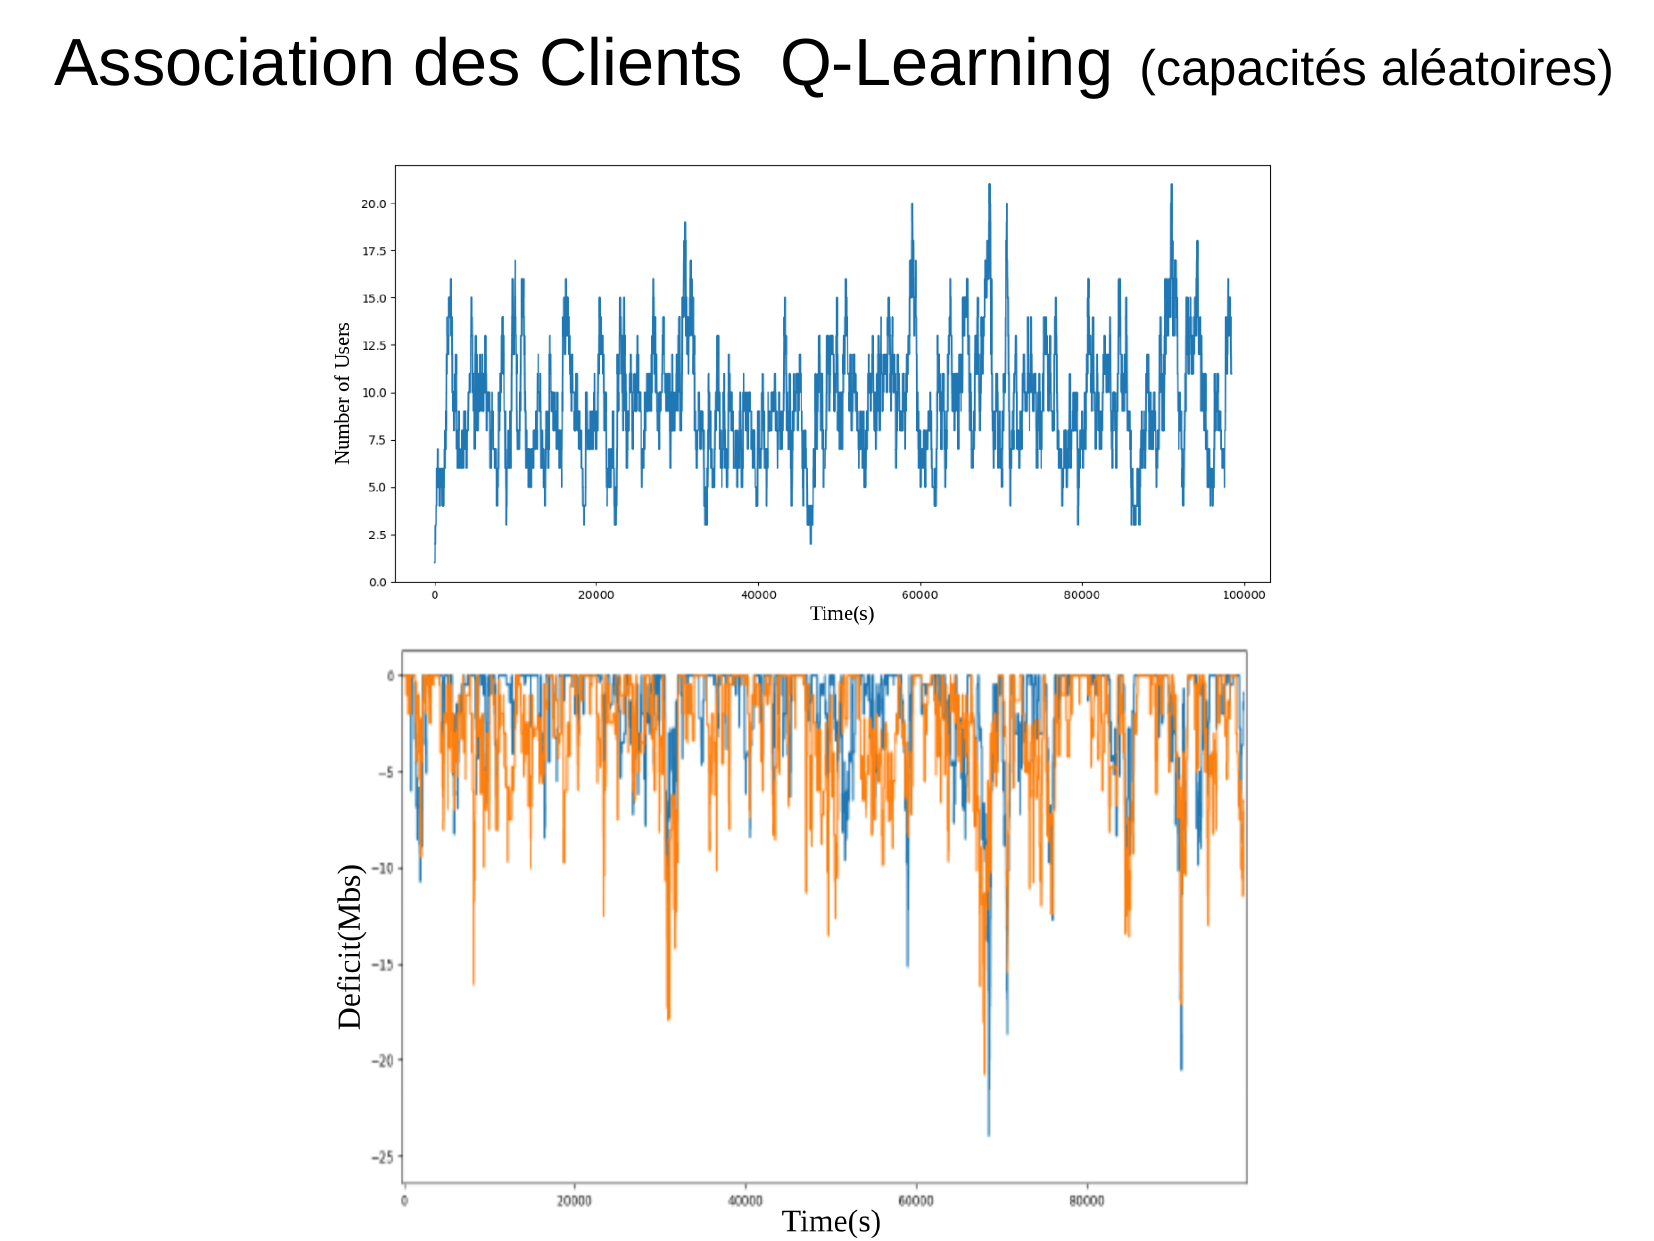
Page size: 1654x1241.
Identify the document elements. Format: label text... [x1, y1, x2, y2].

picture [253, 106, 1384, 1238]
title Association des Clients Q-Learning (capacités aléatoires) [15, 2, 1654, 106]
